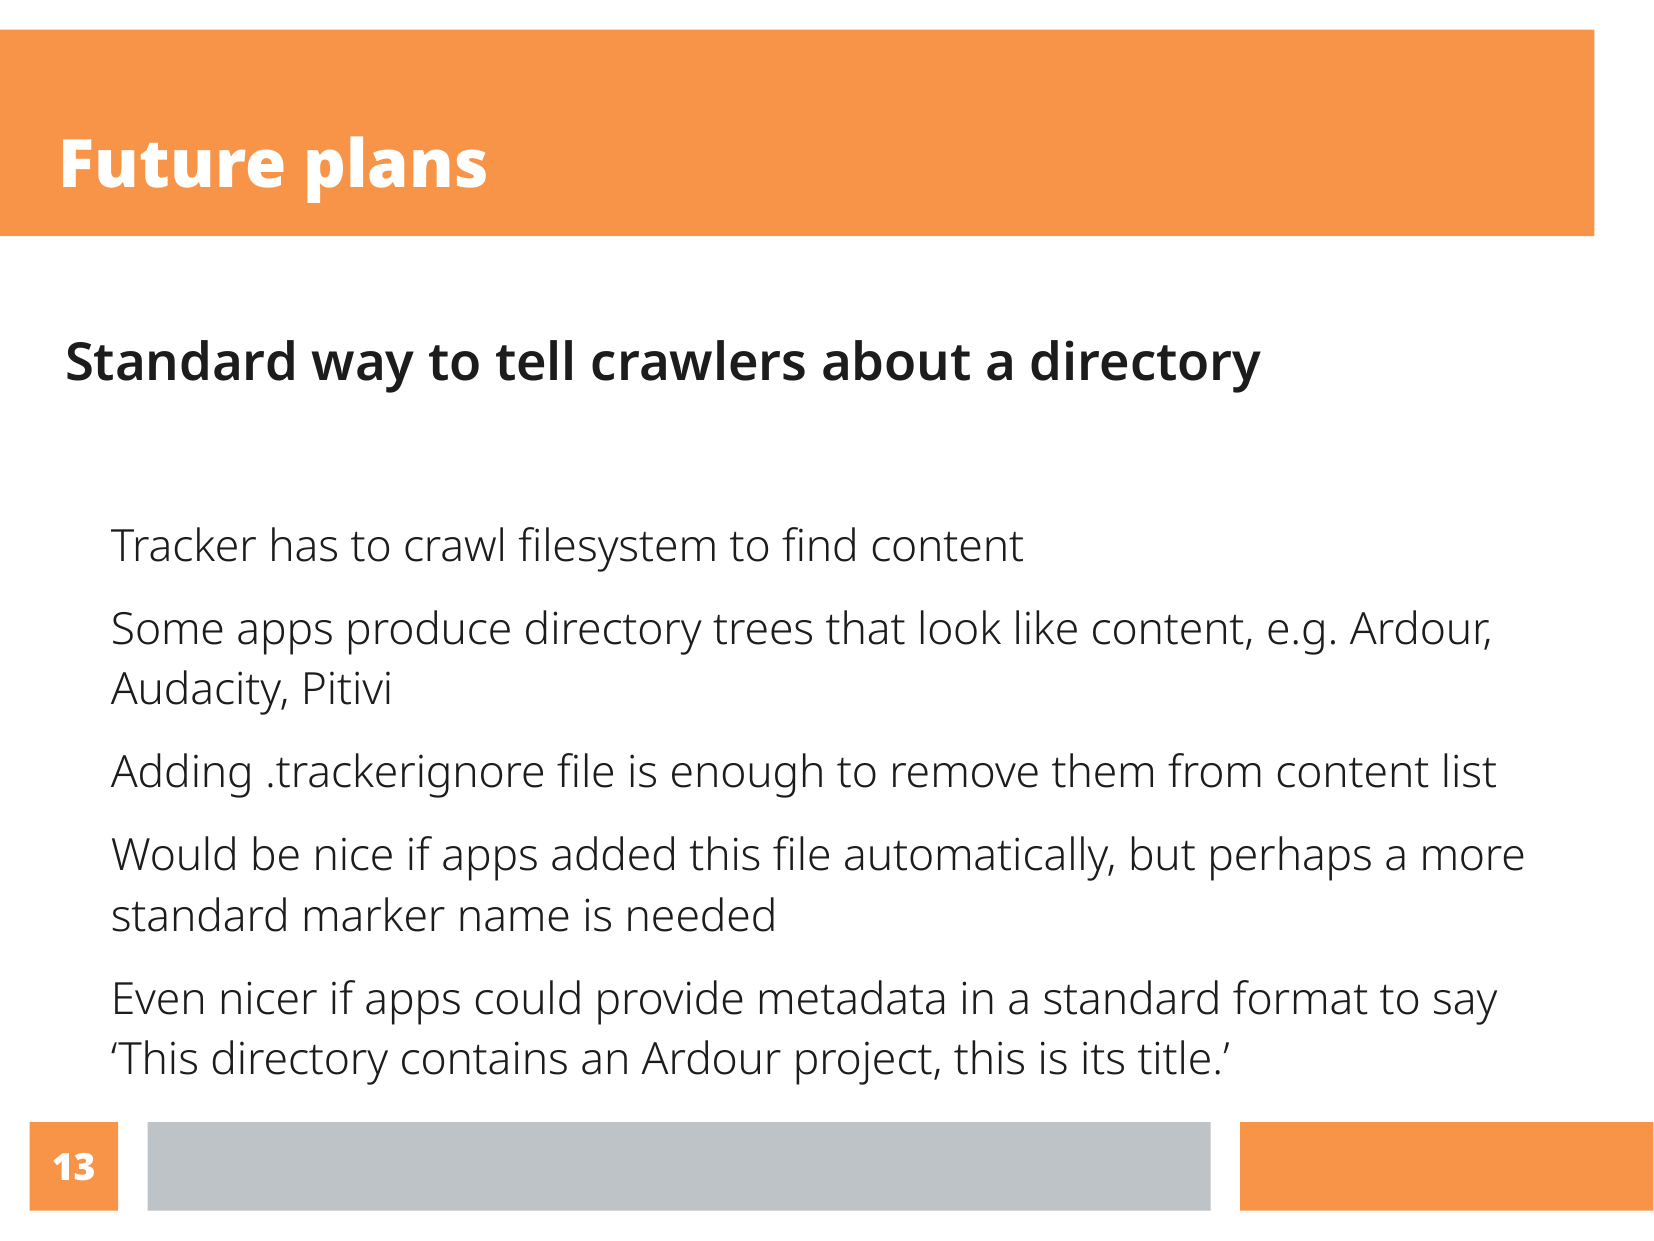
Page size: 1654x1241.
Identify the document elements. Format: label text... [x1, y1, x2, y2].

list Standard way to tell crawlers about a directory Tracker has to crawl filesystem to find content Some apps produce directory trees that look like content, e.g. Ardour, Audacity, Pitivi Adding .trackerignore file is enough to remove them from content list Would be nice if apps added this file automatically, but perhaps a more standard marker name is needed Even nicer if apps could provide metadata in a standard format to say ‘This directory contains an Ardour project, this is its title.’ [64, 324, 1571, 1093]
title Future plans [59, 59, 1595, 207]
